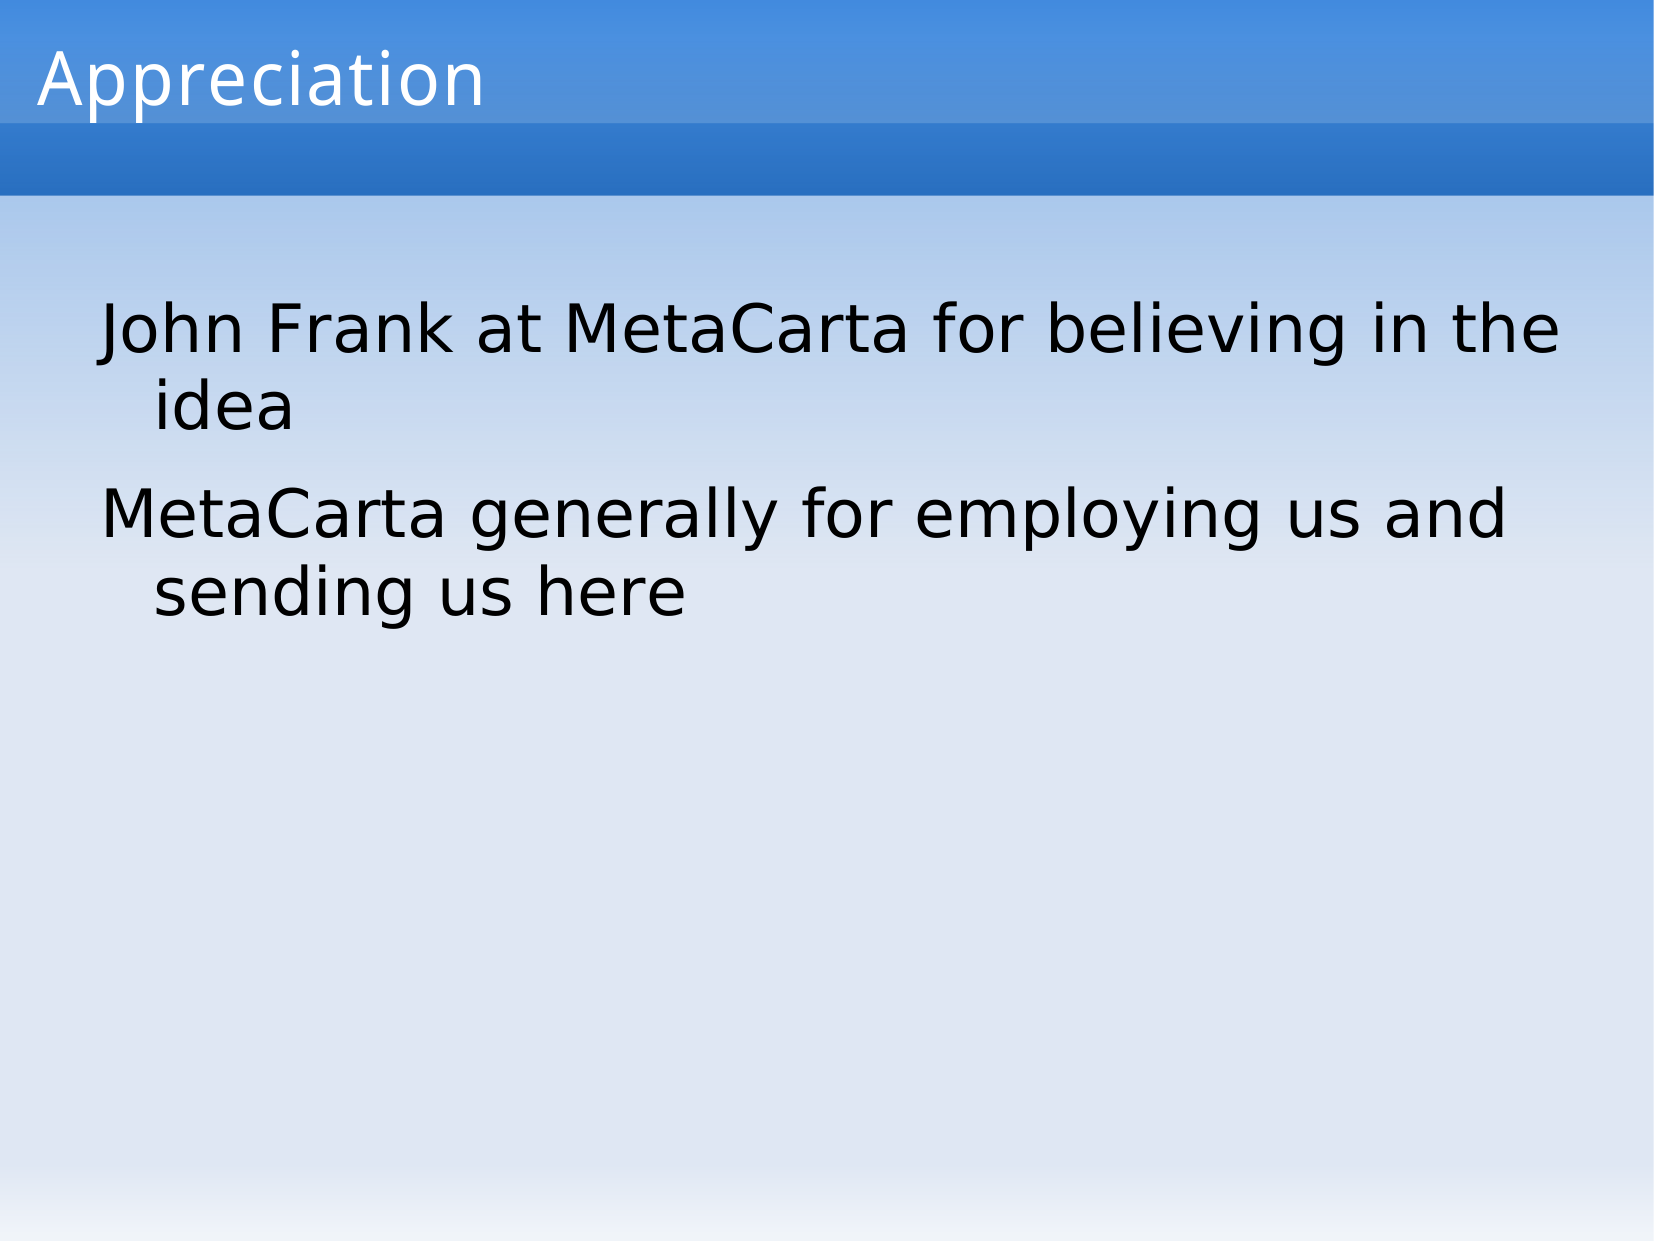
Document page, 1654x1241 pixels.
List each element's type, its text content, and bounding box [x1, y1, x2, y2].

title Appreciation [37, 2, 1463, 151]
list John Frank at MetaCarta for believing in the idea MetaCarta generally for employing us and sending us here [82, 290, 1571, 1109]
picture [0, 0, 1654, 1241]
